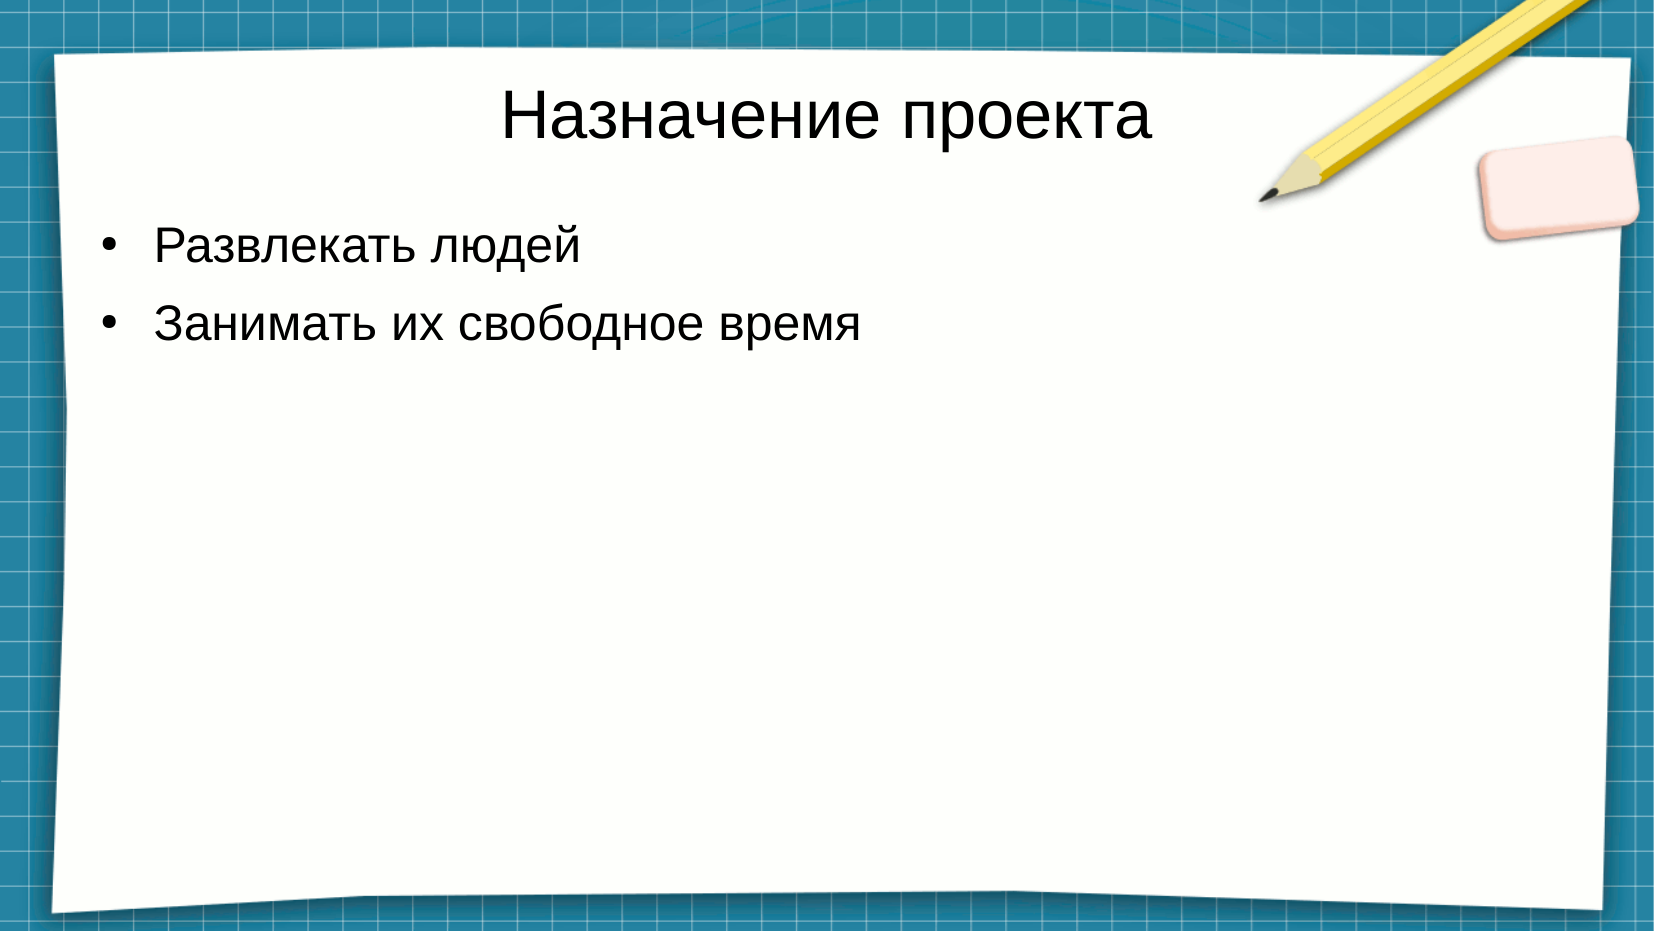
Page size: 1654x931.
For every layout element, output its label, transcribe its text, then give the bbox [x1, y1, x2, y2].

list Развлекать людей Занимать их свободное время [82, 217, 1571, 758]
title Назначение проекта [82, 37, 1571, 193]
picture [0, 0, 1654, 931]
